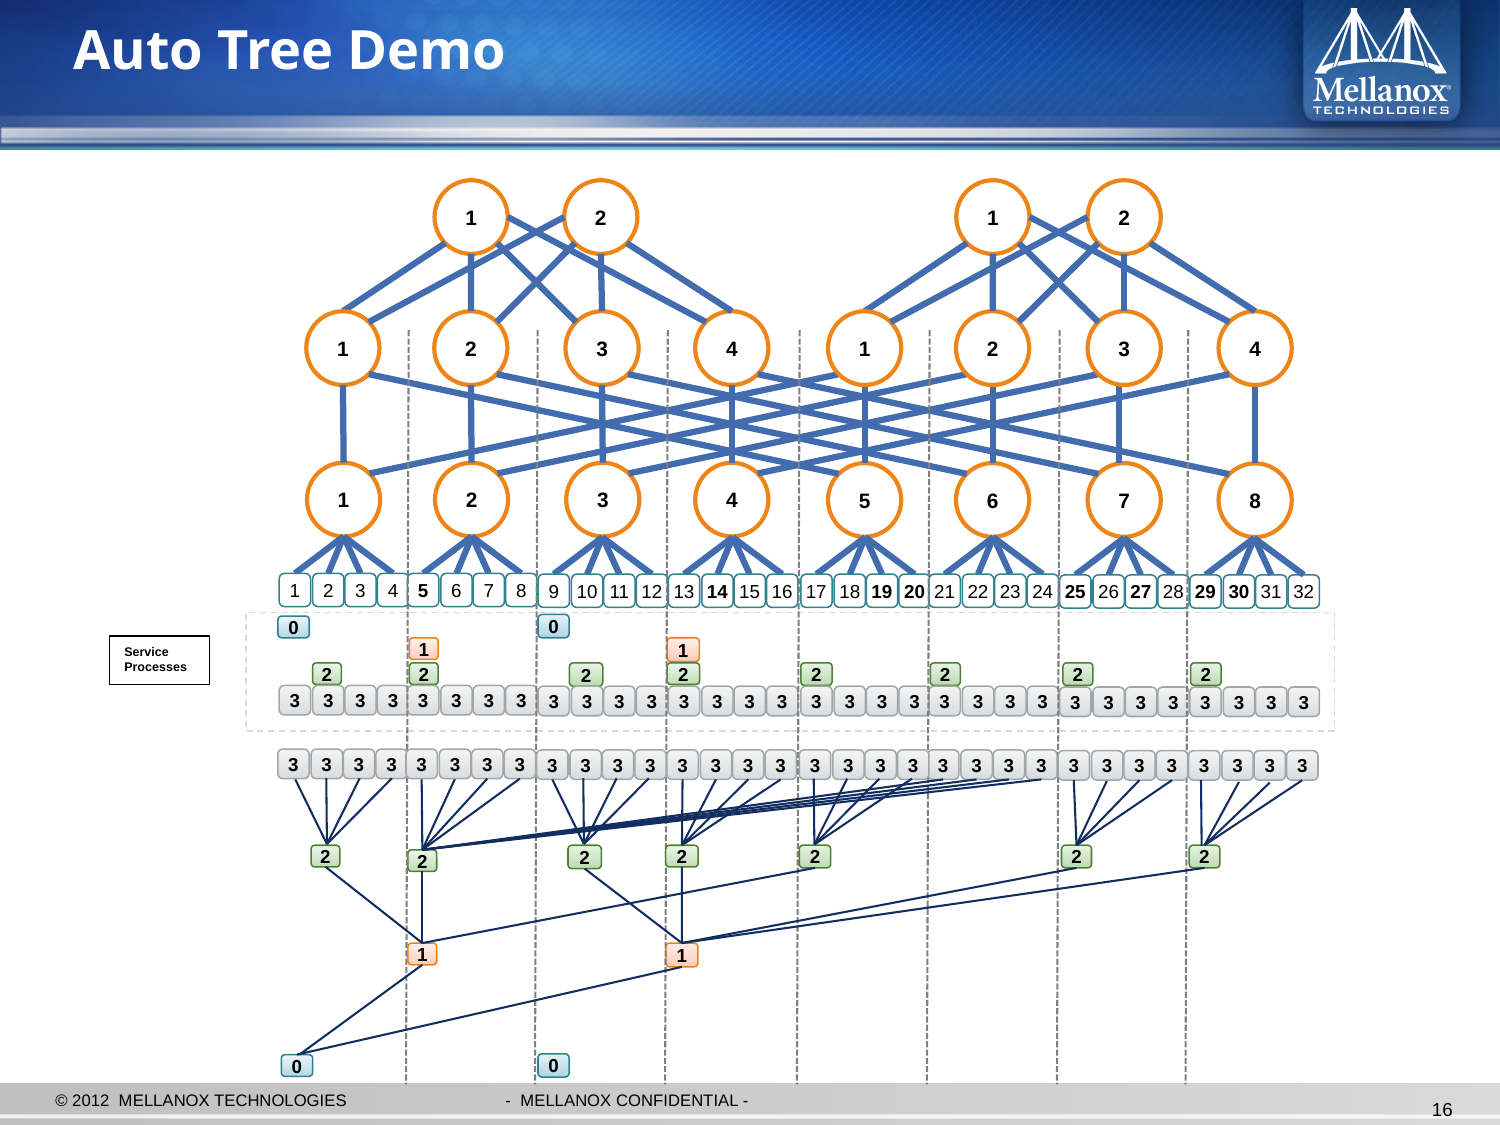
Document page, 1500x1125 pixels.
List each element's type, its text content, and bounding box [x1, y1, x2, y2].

text_box 18 [834, 574, 866, 608]
text_box 3 [377, 685, 407, 715]
text_box 3 [312, 685, 344, 715]
text_box 3 [406, 749, 438, 779]
text_box 19 [866, 574, 898, 608]
text_box 3 [700, 749, 732, 780]
text_box 10 [571, 574, 603, 608]
text_box 11 [603, 574, 636, 608]
text_box 3 [1156, 750, 1188, 781]
text_box 3 [732, 749, 764, 780]
text_box 2 [1190, 662, 1222, 686]
picture [0, 0, 1500, 150]
text_box 2 [564, 180, 638, 254]
text_box 5 [407, 573, 439, 607]
text_box 2 [409, 662, 439, 685]
text_box 1 [956, 180, 1030, 254]
text_box 3 [994, 686, 1027, 716]
text_box 3 [898, 686, 928, 716]
text_box 21 [928, 574, 961, 608]
text_box 3 [1288, 686, 1320, 717]
text_box 2 [567, 845, 602, 869]
text_box 3 [834, 686, 866, 716]
text_box 3 [1157, 686, 1190, 717]
text_box 12 [636, 574, 668, 608]
text_box 1 [434, 180, 508, 254]
text_box 7 [473, 573, 505, 607]
text_box 3 [800, 686, 833, 716]
text_box 3 [634, 749, 667, 780]
text_box 3 [701, 686, 734, 716]
text_box 1 [665, 943, 698, 967]
text_box 3 [897, 749, 929, 780]
text_box 8 [505, 573, 537, 607]
text_box 25 [1059, 574, 1091, 609]
text_box Service Processes [109, 636, 209, 685]
text_box 2 [799, 845, 831, 868]
text_box 3 [344, 685, 377, 715]
text_box 4 [695, 311, 769, 385]
text_box 14 [701, 574, 734, 608]
text_box 2 [434, 462, 509, 536]
text_box 3 [765, 749, 797, 780]
text_box 3 [1123, 750, 1156, 781]
text_box 26 [1092, 574, 1125, 609]
text_box 3 [277, 749, 310, 779]
text_box 3 [375, 749, 407, 779]
text_box 30 [1223, 574, 1255, 609]
text_box 2 [1061, 845, 1092, 868]
text_box 2 [665, 845, 699, 867]
text_box 20 [898, 574, 929, 608]
text_box 3 [832, 749, 864, 780]
text_box 3 [962, 686, 994, 716]
text_box 3 [1255, 686, 1287, 717]
text_box 2 [1087, 180, 1161, 254]
text_box 2 [569, 662, 603, 687]
text_box 3 [1087, 311, 1161, 385]
text_box 3 [565, 311, 639, 385]
text_box 3 [1221, 750, 1254, 781]
text_box 3 [636, 686, 668, 716]
text_box 3 [566, 462, 640, 537]
text_box 3 [864, 749, 897, 780]
title Auto Tree Demo [58, 0, 1268, 129]
text_box 2 [1189, 845, 1220, 868]
text_box 3 [1058, 750, 1090, 781]
text_box 3 [439, 749, 471, 779]
text_box 3 [344, 573, 377, 607]
text_box 3 [1223, 686, 1255, 717]
text_box 3 [799, 749, 831, 780]
text_box 4 [377, 573, 407, 607]
text_box 2 [311, 845, 340, 867]
text_box 4 [695, 462, 769, 537]
text_box 29 [1189, 574, 1222, 609]
text_box 3 [960, 749, 993, 780]
text_box 0 [537, 1053, 570, 1078]
text_box 6 [955, 463, 1030, 537]
text_box 0 [277, 616, 310, 638]
text_box 1 [279, 573, 311, 607]
text_box 28 [1157, 574, 1189, 609]
text_box 2 [312, 573, 344, 607]
text_box 1 [828, 311, 902, 385]
text_box 2 [407, 849, 437, 872]
text_box 31 [1255, 574, 1287, 609]
text_box 3 [603, 686, 636, 716]
text_box 22 [962, 574, 994, 608]
text_box 3 [1025, 749, 1058, 780]
text_box 3 [1189, 686, 1222, 717]
text_box 2 [434, 311, 508, 385]
text_box 1 [409, 637, 439, 660]
text_box 3 [1092, 686, 1125, 717]
text_box 3 [929, 749, 959, 780]
text_box 2 [312, 662, 342, 685]
text_box 3 [1059, 686, 1091, 717]
text_box 2 [930, 662, 961, 686]
text_box 2 [800, 662, 833, 686]
text_box 2 [1062, 662, 1093, 686]
text_box 3 [993, 749, 1025, 780]
text_box 1 [407, 943, 437, 965]
text_box 3 [571, 686, 603, 716]
text_box 16 [766, 574, 798, 608]
text_box 3 [1091, 750, 1123, 781]
text_box 3 [733, 686, 766, 716]
text_box 1 [306, 462, 381, 536]
text_box 7 [1087, 463, 1161, 537]
text_box 23 [994, 574, 1027, 608]
text_box 3 [1188, 750, 1220, 781]
text_box 2 [667, 662, 700, 685]
text_box 15 [733, 574, 766, 608]
text_box 3 [440, 685, 473, 715]
text_box 3 [471, 749, 504, 779]
text_box 3 [766, 686, 798, 716]
text_box 5 [828, 463, 902, 537]
text_box 13 [668, 574, 700, 608]
text_box 3 [504, 749, 536, 779]
text_box 3 [928, 686, 961, 716]
text_box 1 [667, 637, 700, 662]
text_box 3 [1286, 750, 1318, 781]
text_box 3 [1027, 686, 1059, 716]
text_box 0 [537, 614, 570, 638]
text_box 17 [800, 574, 833, 608]
text_box 3 [279, 685, 311, 715]
text_box 3 [602, 749, 634, 780]
text_box 3 [866, 686, 898, 716]
text_box 0 [281, 1054, 313, 1077]
text_box 3 [505, 685, 537, 715]
text_box 3 [343, 749, 375, 779]
text_box 27 [1125, 574, 1157, 609]
text_box 3 [538, 686, 570, 716]
text_box 3 [570, 749, 602, 780]
text_box 3 [473, 685, 505, 715]
text_box 3 [407, 685, 439, 715]
text_box 24 [1027, 574, 1059, 608]
text_box 3 [1125, 686, 1157, 717]
text_box 6 [440, 573, 473, 607]
text_box 3 [536, 749, 568, 780]
text_box 3 [666, 749, 699, 780]
text_box 1 [306, 311, 380, 385]
text_box 32 [1288, 574, 1320, 609]
text_box 2 [955, 311, 1030, 385]
text_box 9 [538, 574, 570, 608]
text_box 3 [668, 686, 700, 716]
text_box 3 [311, 749, 343, 779]
text_box 3 [1254, 750, 1286, 781]
text_box 8 [1218, 463, 1292, 537]
text_box 4 [1218, 311, 1292, 385]
